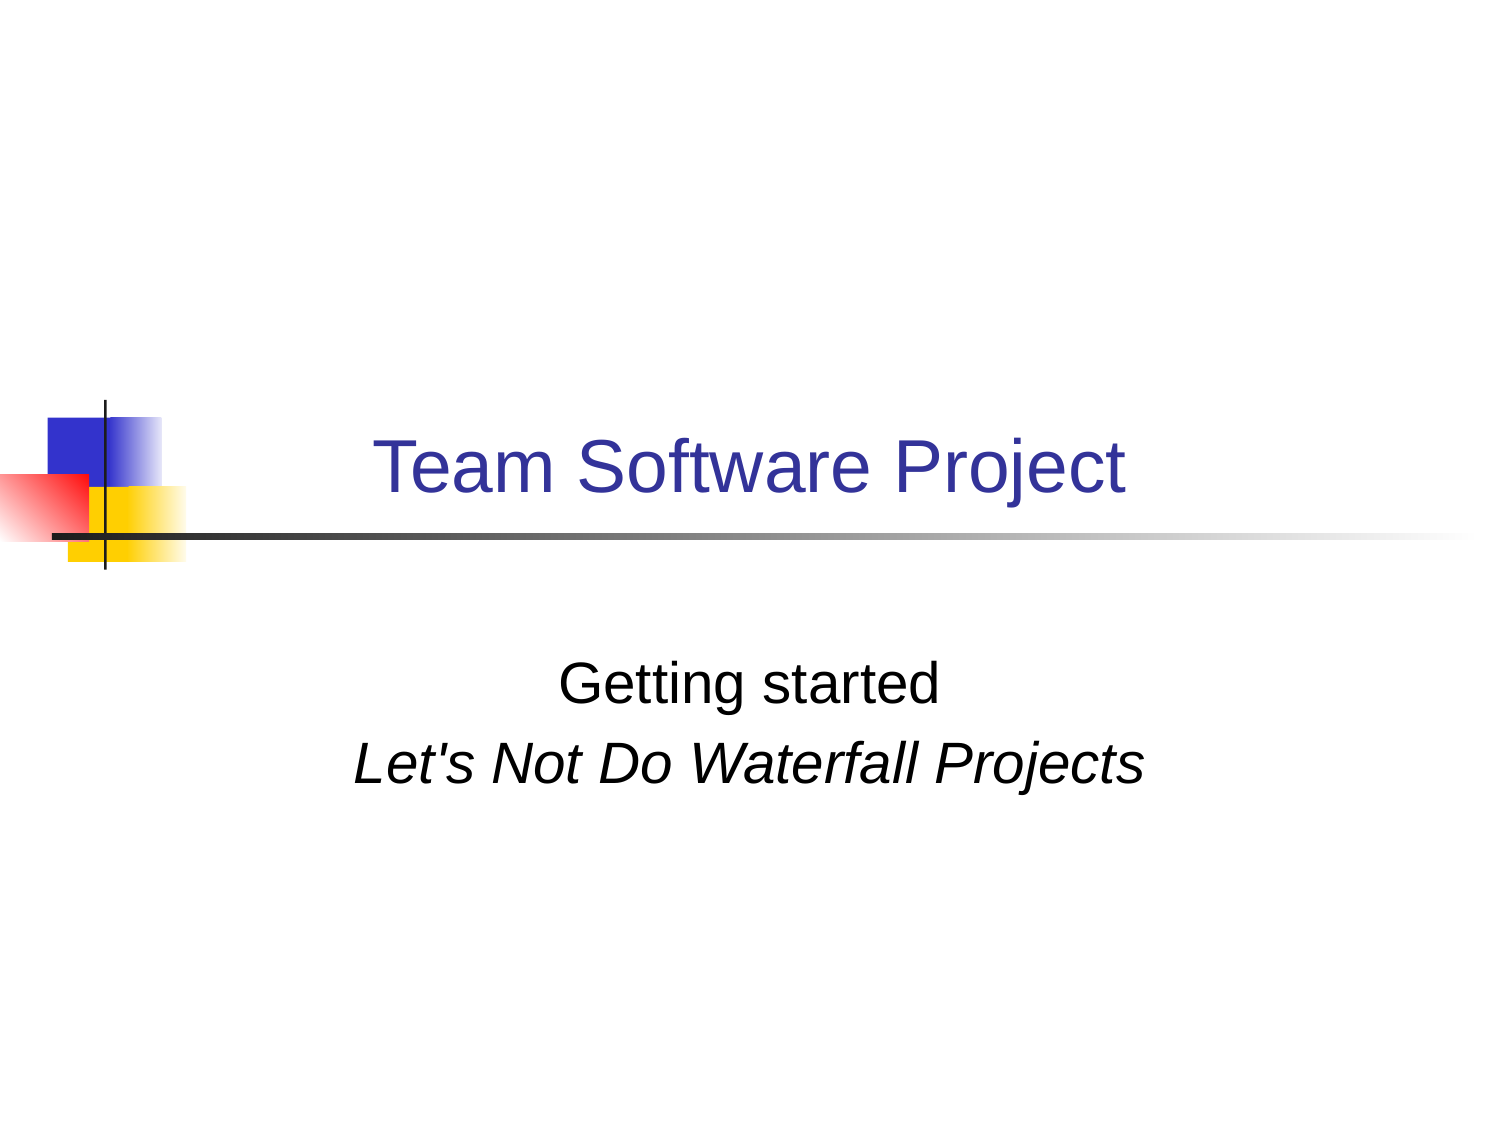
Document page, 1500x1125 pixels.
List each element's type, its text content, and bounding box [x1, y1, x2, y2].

title Team Software Project [150, 274, 1351, 515]
subtitle Getting started Let's Not Do Waterfall Projects [225, 637, 1276, 925]
